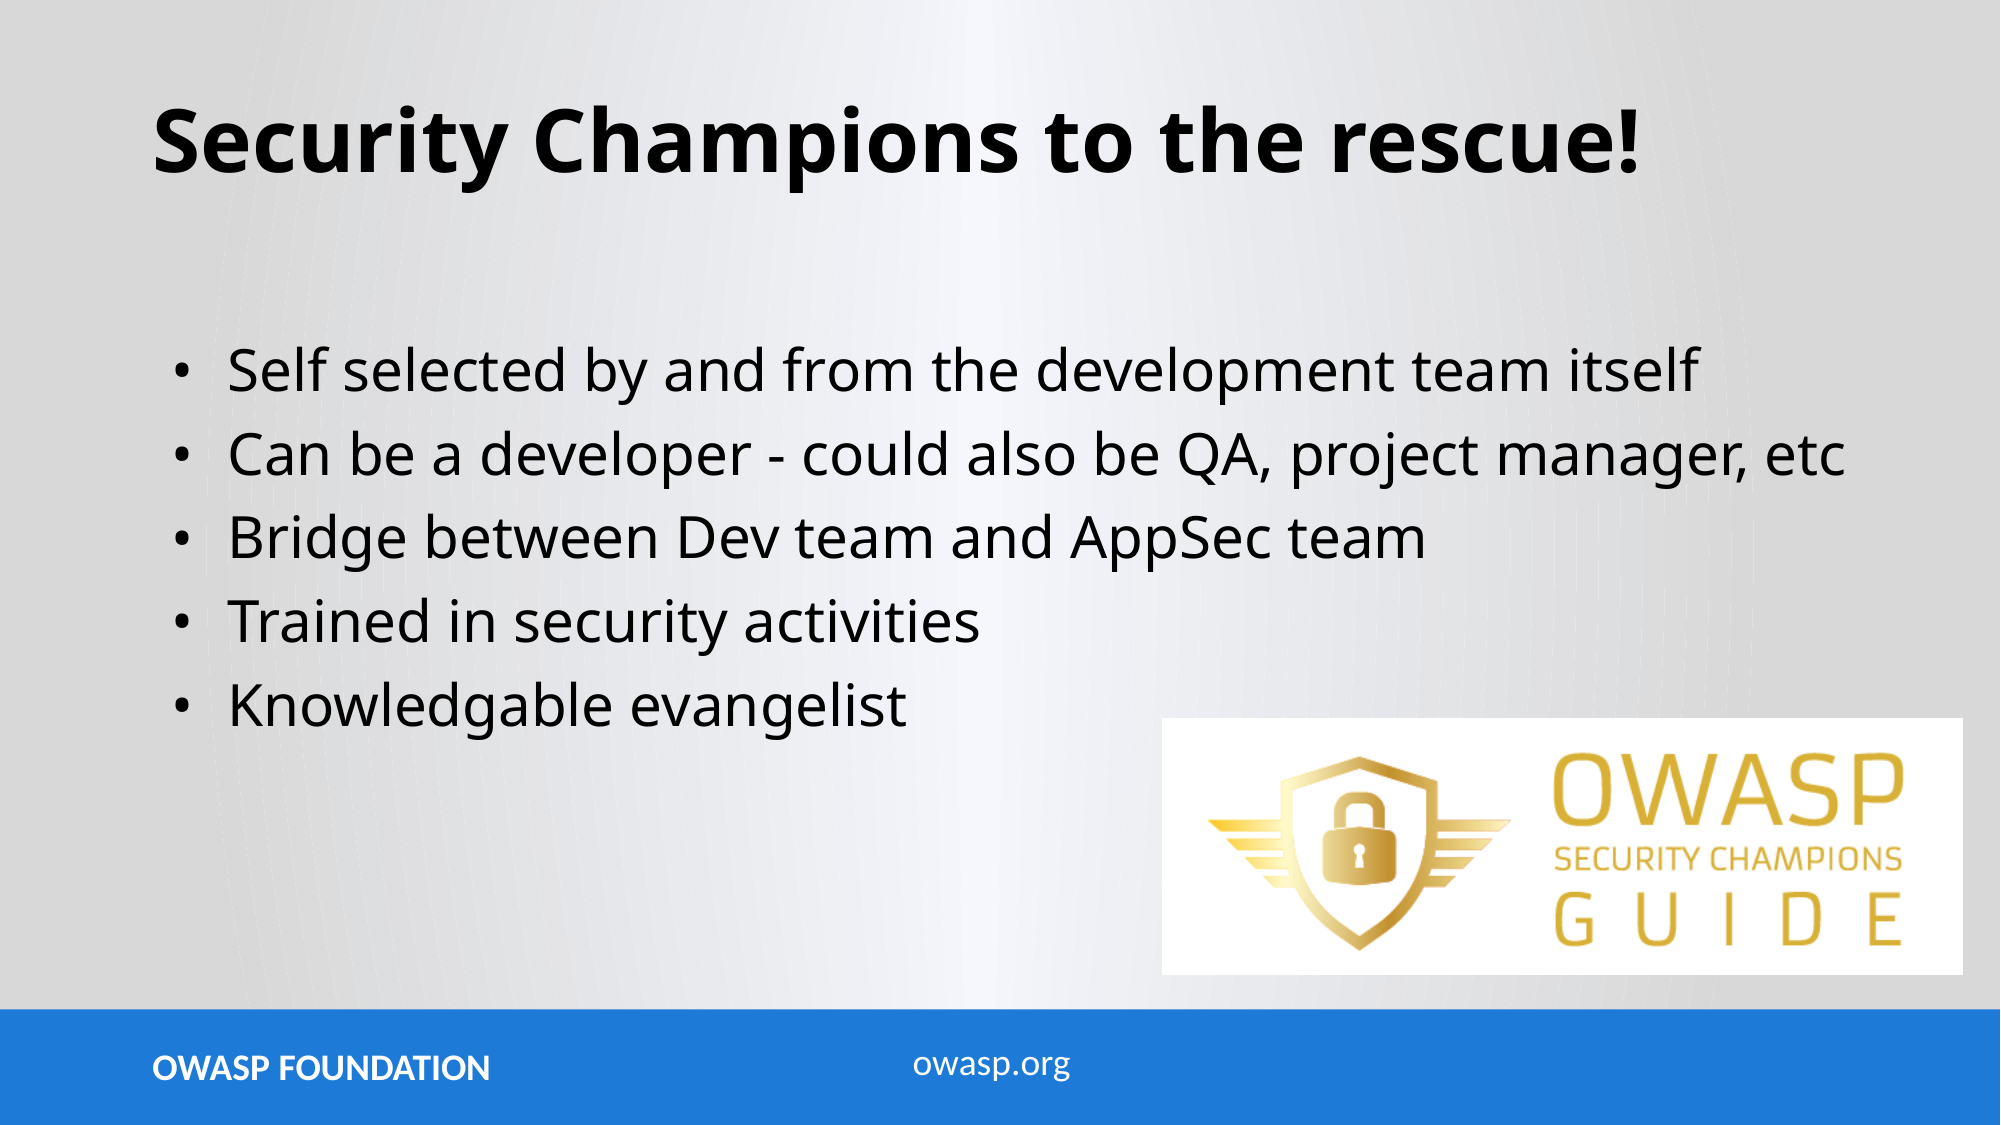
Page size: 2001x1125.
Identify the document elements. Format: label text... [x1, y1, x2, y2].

title Security Champions to the rescue! [137, 35, 1863, 233]
picture [1162, 718, 1963, 976]
list Self selected by and from the development team itself Can be a developer - could also be QA, project manager, etc Bridge between Dev team and AppSec team Trained in security activities Knowledgable evangelist [137, 233, 1863, 863]
